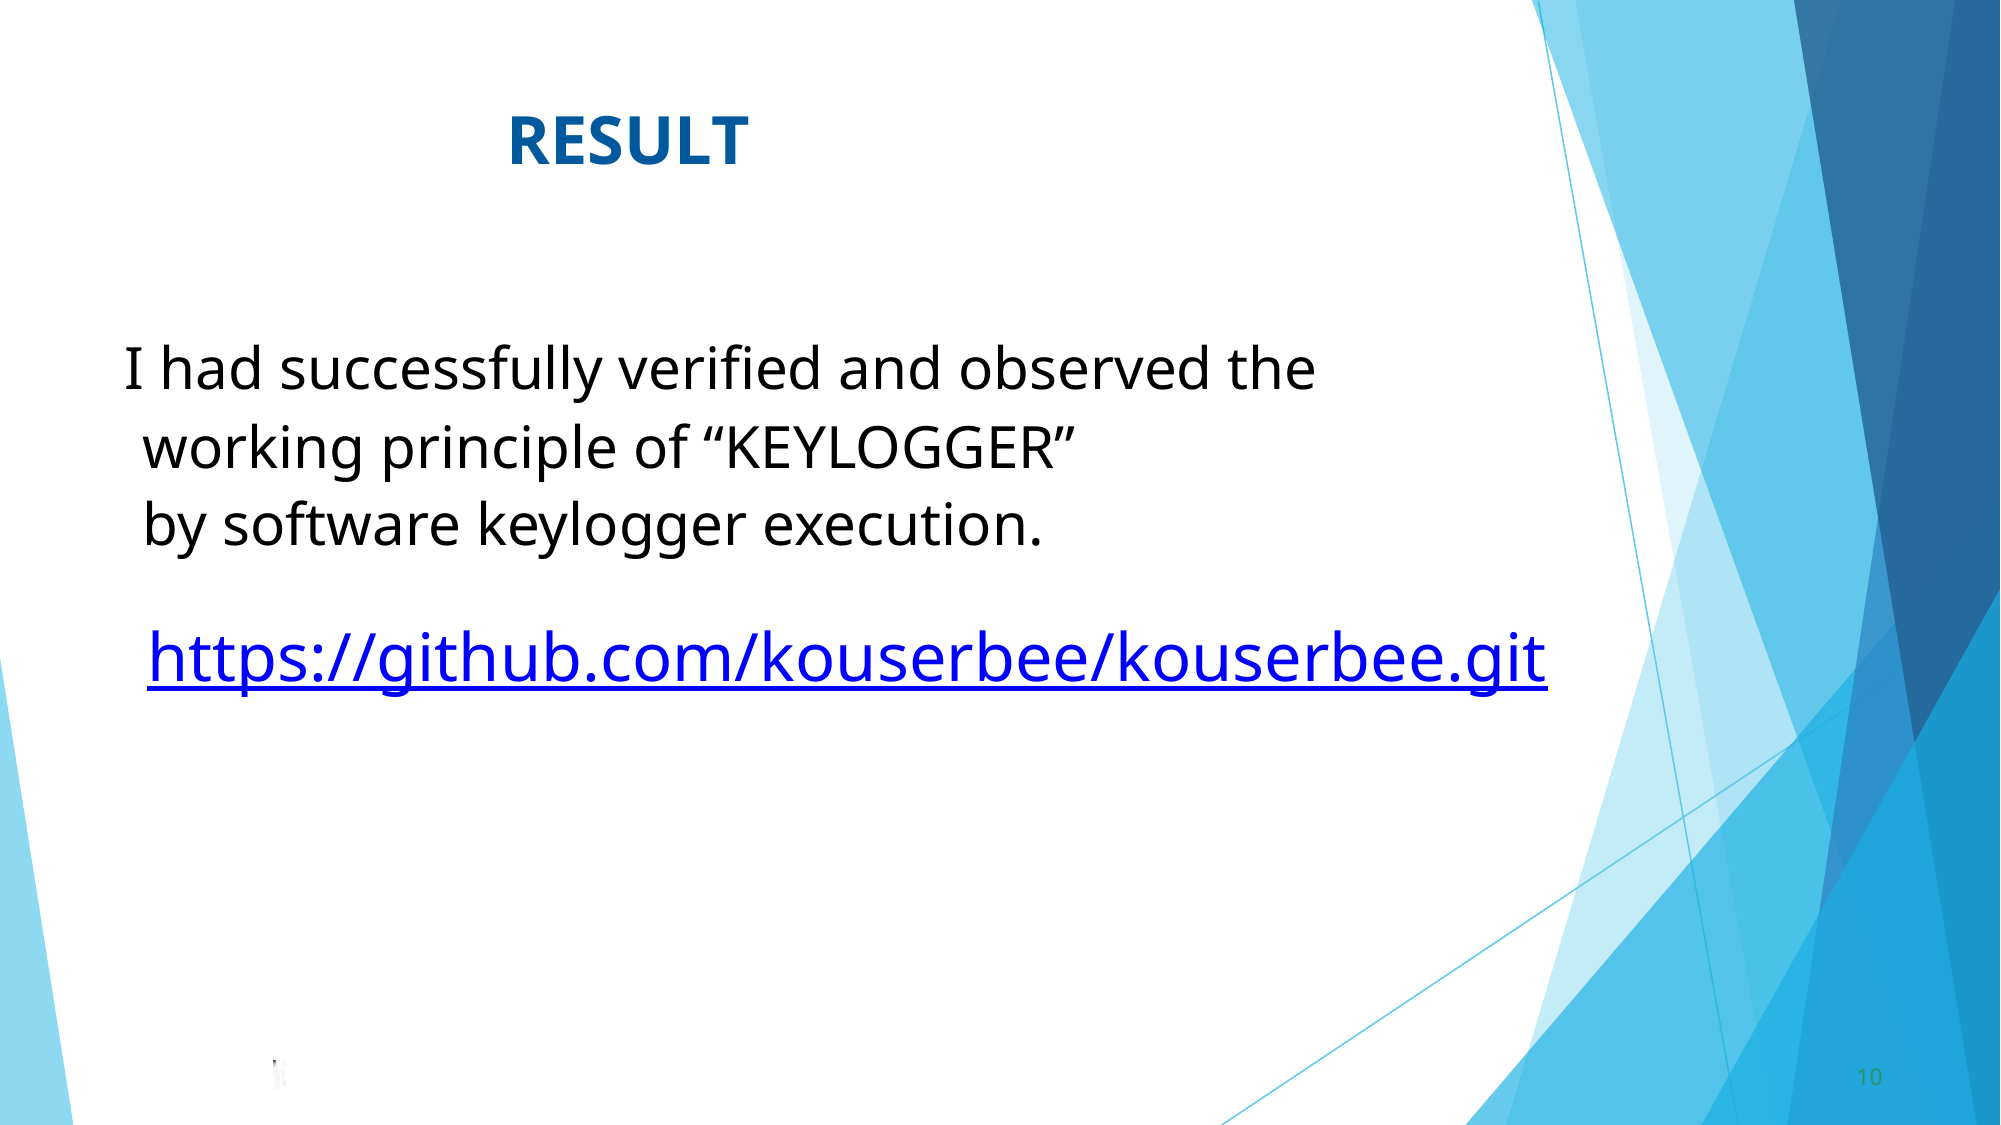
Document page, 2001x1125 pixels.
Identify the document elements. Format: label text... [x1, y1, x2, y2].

text_box <number> [1849, 1061, 1888, 1091]
text_box RESULT I had successfully verified and observed the working principle of “KEYLOGGER” by software keylogger execution. https://github.com/kouserbee/kouserbee.git [0, 0, 1890, 1125]
